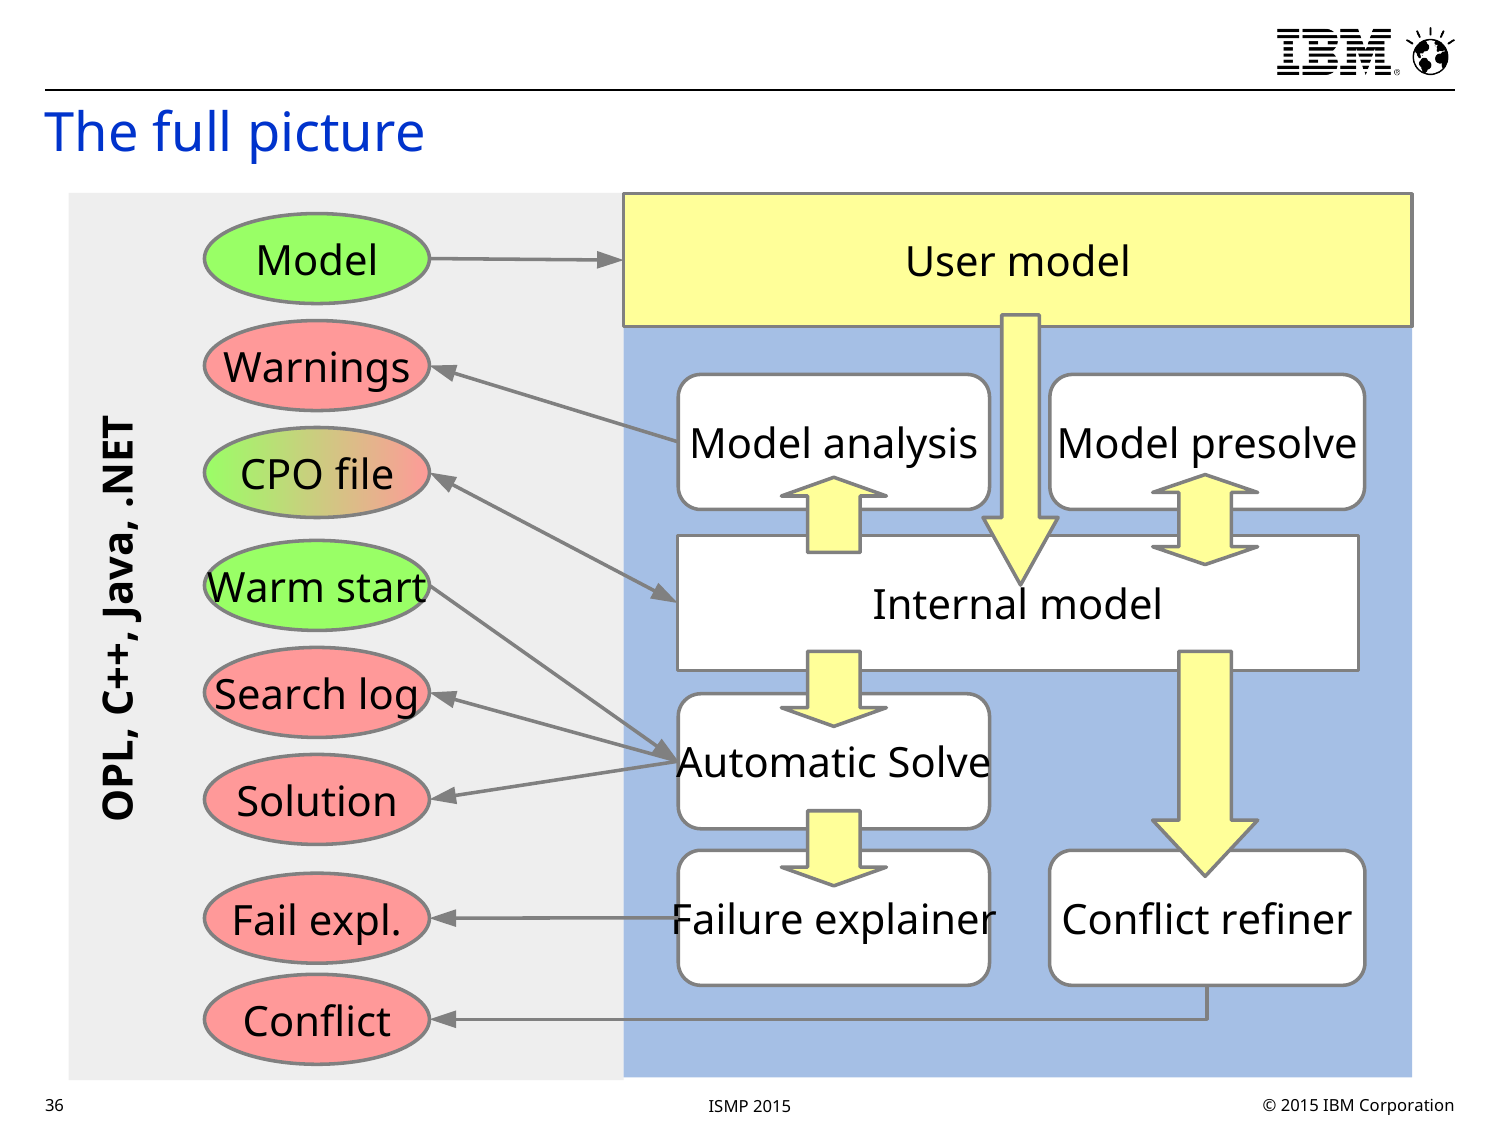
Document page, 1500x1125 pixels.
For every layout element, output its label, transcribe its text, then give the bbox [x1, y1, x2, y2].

text_box Automatic Solve [678, 693, 990, 829]
text_box Warm start [204, 540, 430, 631]
text_box Internal model [677, 535, 1359, 671]
text_box Fail expl. [204, 873, 430, 964]
text_box Conflict refiner [1049, 850, 1365, 986]
picture [1260, 10, 1468, 90]
text_box Warnings [204, 320, 430, 411]
text_box User model [623, 193, 1413, 327]
text_box OPL, C++, Java, .NET [83, 425, 149, 838]
text_box Failure explainer [678, 850, 990, 986]
text_box Model presolve [1049, 374, 1365, 510]
text_box Model analysis [678, 374, 990, 510]
text_box Solution [204, 754, 430, 845]
text_box [68, 203, 1413, 1081]
text_box Search log [399, 689, 411, 706]
text_box CPO file [204, 427, 430, 518]
text_box Conflict [204, 974, 430, 1065]
text_box Model [204, 213, 430, 304]
text_box Search log [204, 647, 430, 738]
title The full picture [29, 97, 1455, 203]
